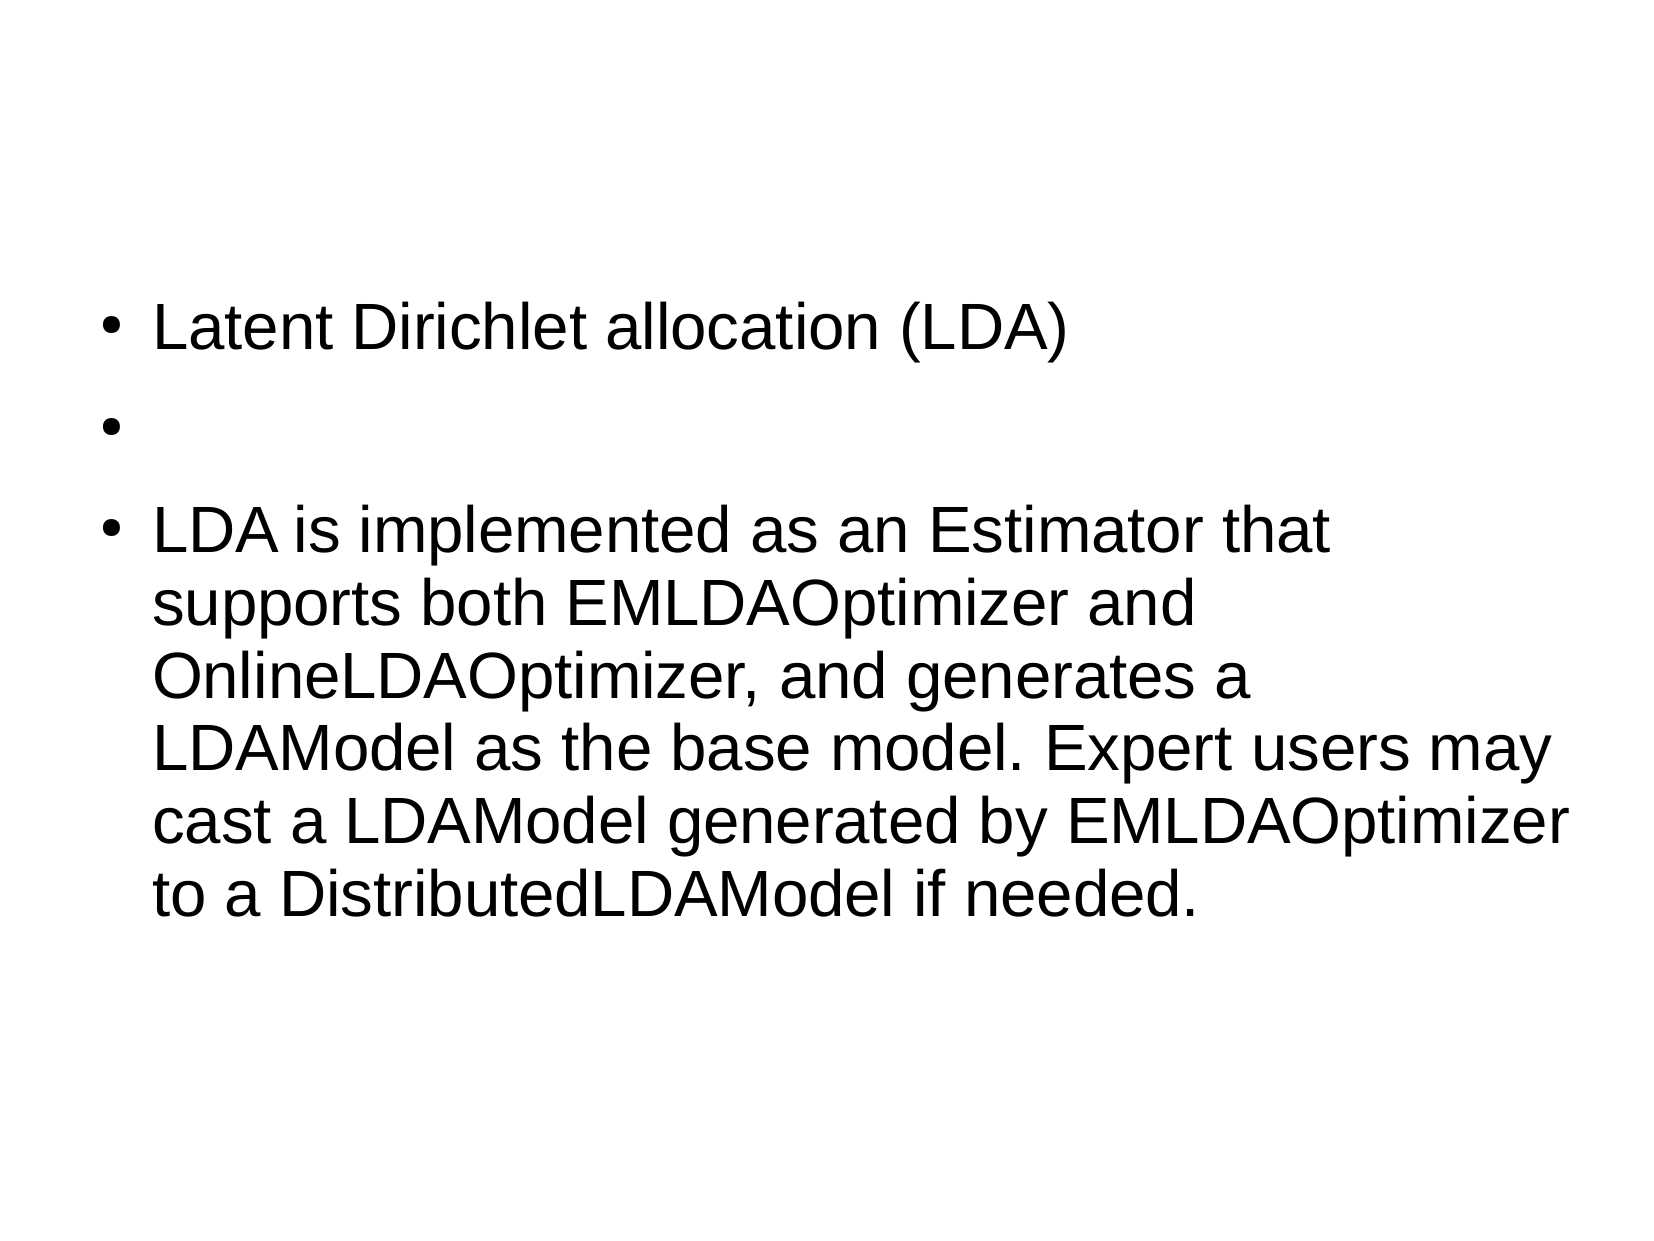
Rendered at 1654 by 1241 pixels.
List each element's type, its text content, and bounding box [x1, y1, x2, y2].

list Latent Dirichlet allocation (LDA) LDA is implemented as an Estimator that supports both EMLDAOptimizer and OnlineLDAOptimizer, and generates a LDAModel as the base model. Expert users may cast a LDAModel generated by EMLDAOptimizer to a DistributedLDAModel if needed. [82, 290, 1571, 1010]
